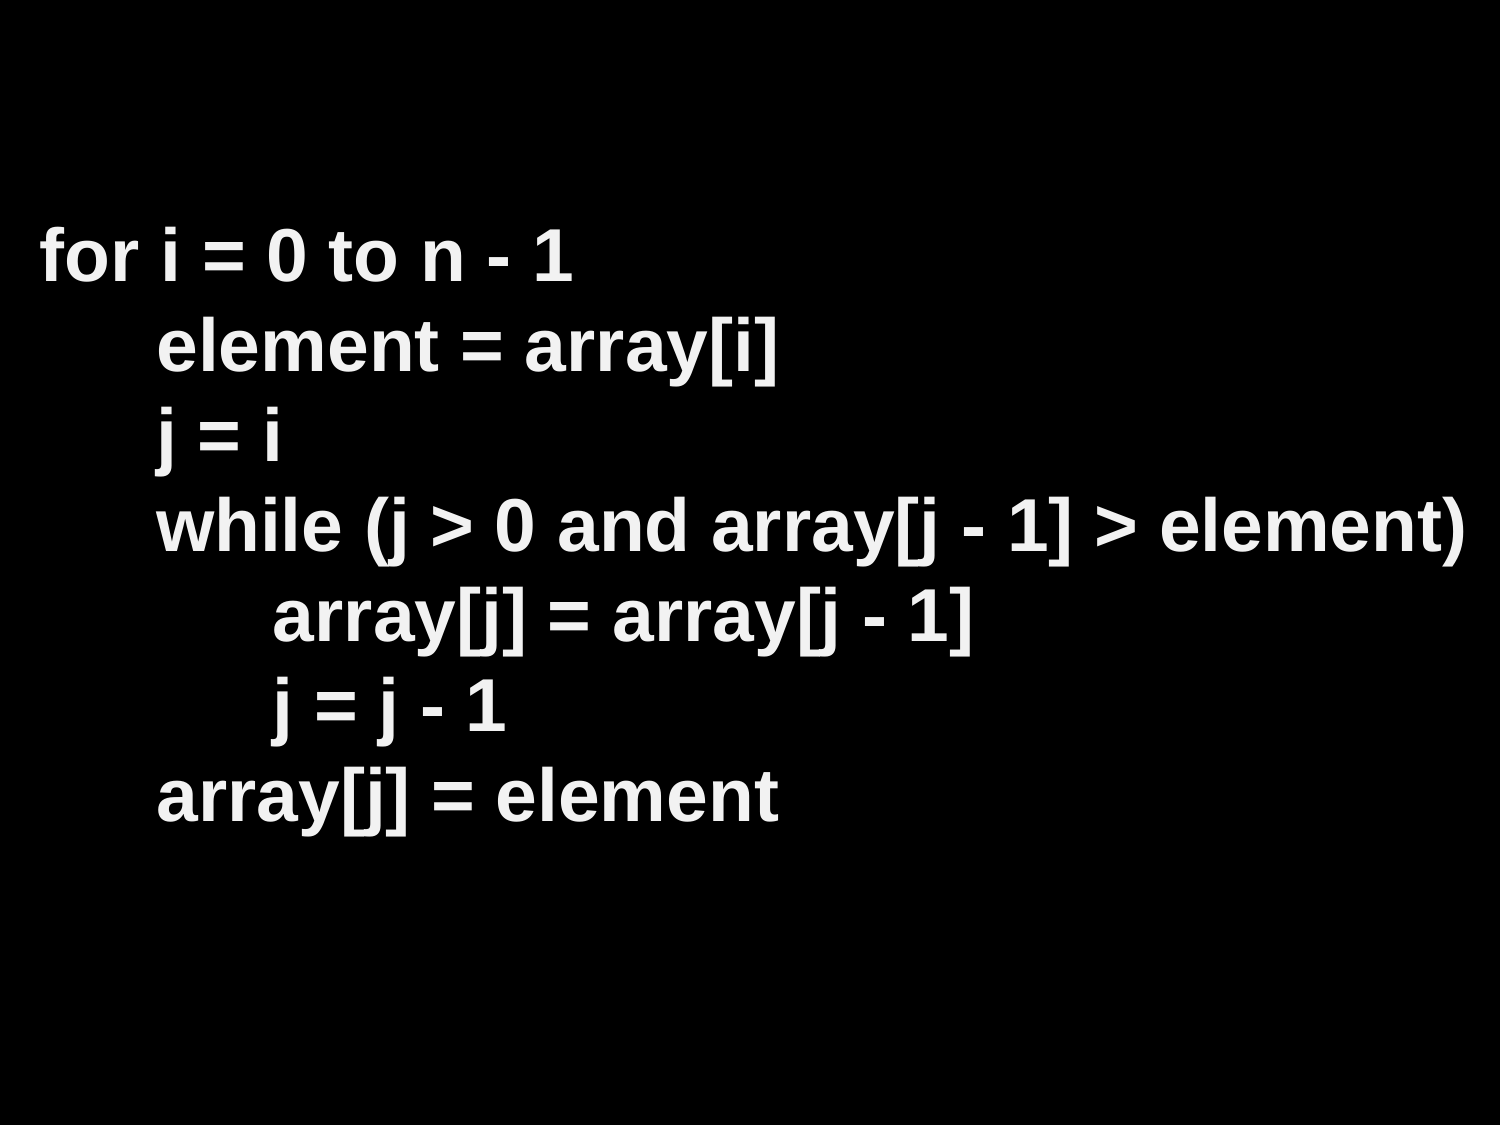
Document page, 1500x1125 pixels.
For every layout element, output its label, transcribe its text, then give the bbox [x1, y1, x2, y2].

text_box for i = 0 to n - 1 element = array[i] j = i while (j > 0 and array[j - 1] > element) array[j] = array[j - 1] j = j - 1 array[j] = element [24, 275, 1491, 954]
